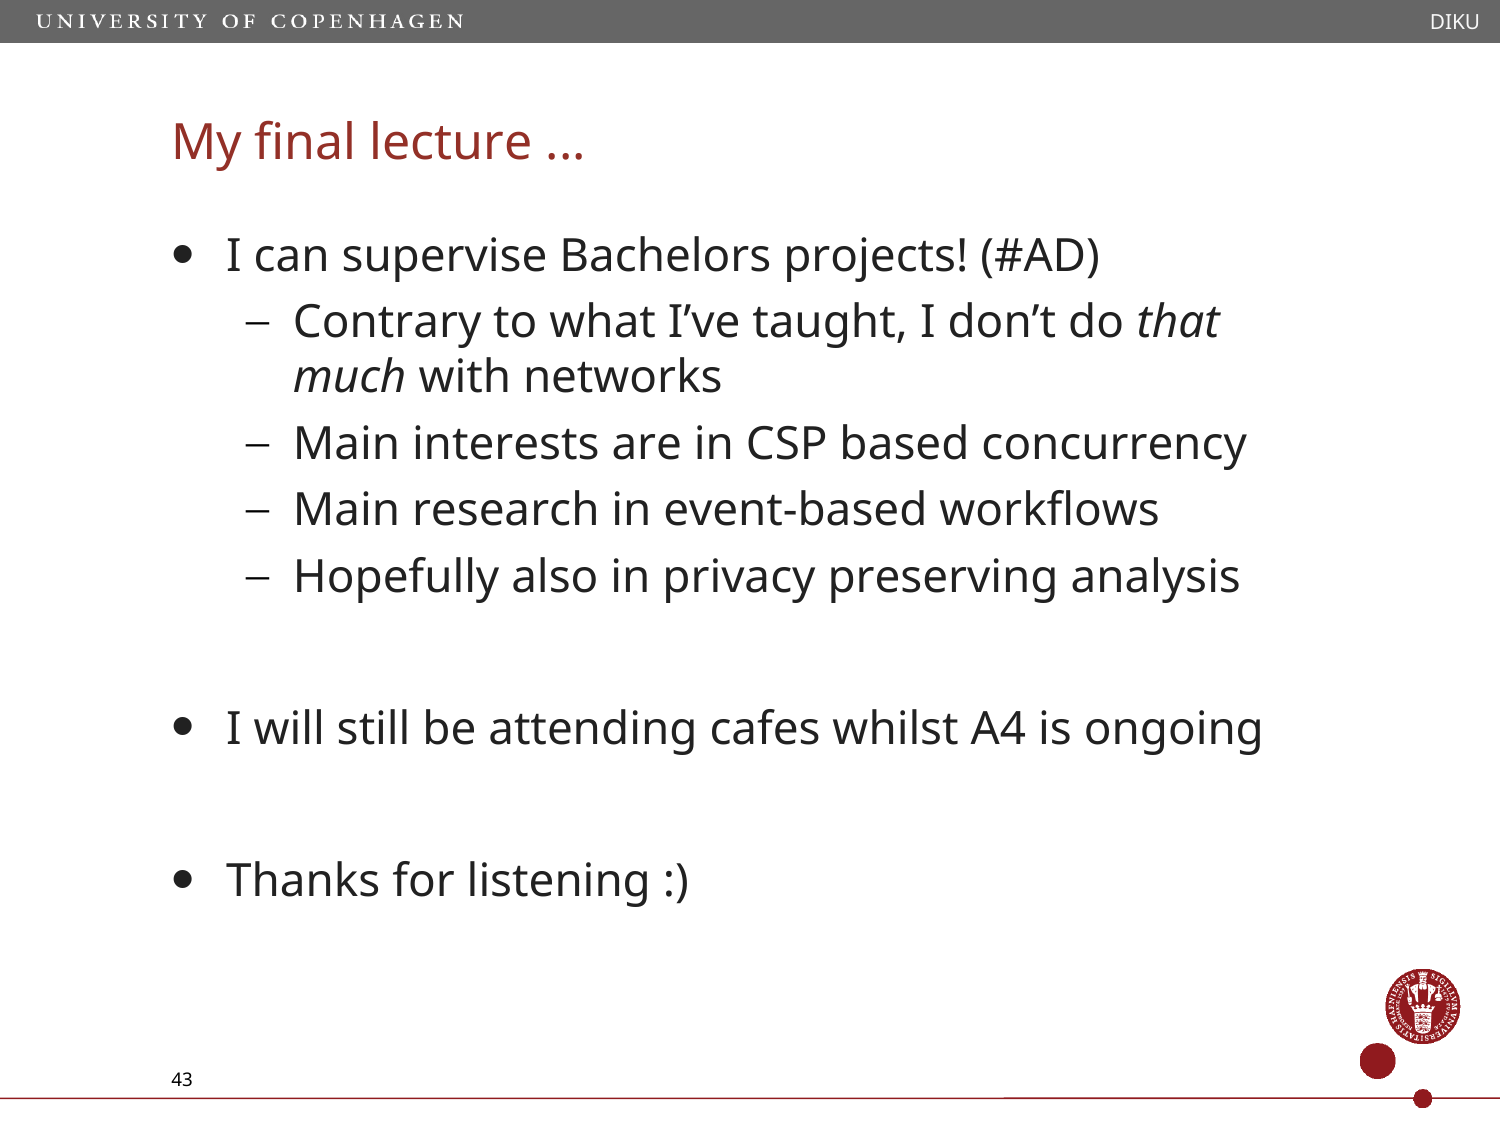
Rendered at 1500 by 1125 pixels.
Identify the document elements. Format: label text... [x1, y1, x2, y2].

text_box <number> [171, 1067, 522, 1092]
text_box I can supervise Bachelors projects! (#AD) Contrary to what I’ve taught, I don’t do that much with networks Main interests are in CSP based concurrency Main research in event-based workflows Hopefully also in privacy preserving analysis I will still be attending cafes whilst A4 is ongoing Thanks for listening :) [171, 225, 1329, 900]
text_box DIKU [469, 0, 1495, 43]
picture [0, 910, 1500, 1122]
text_box My final lecture ... [171, 75, 1329, 171]
